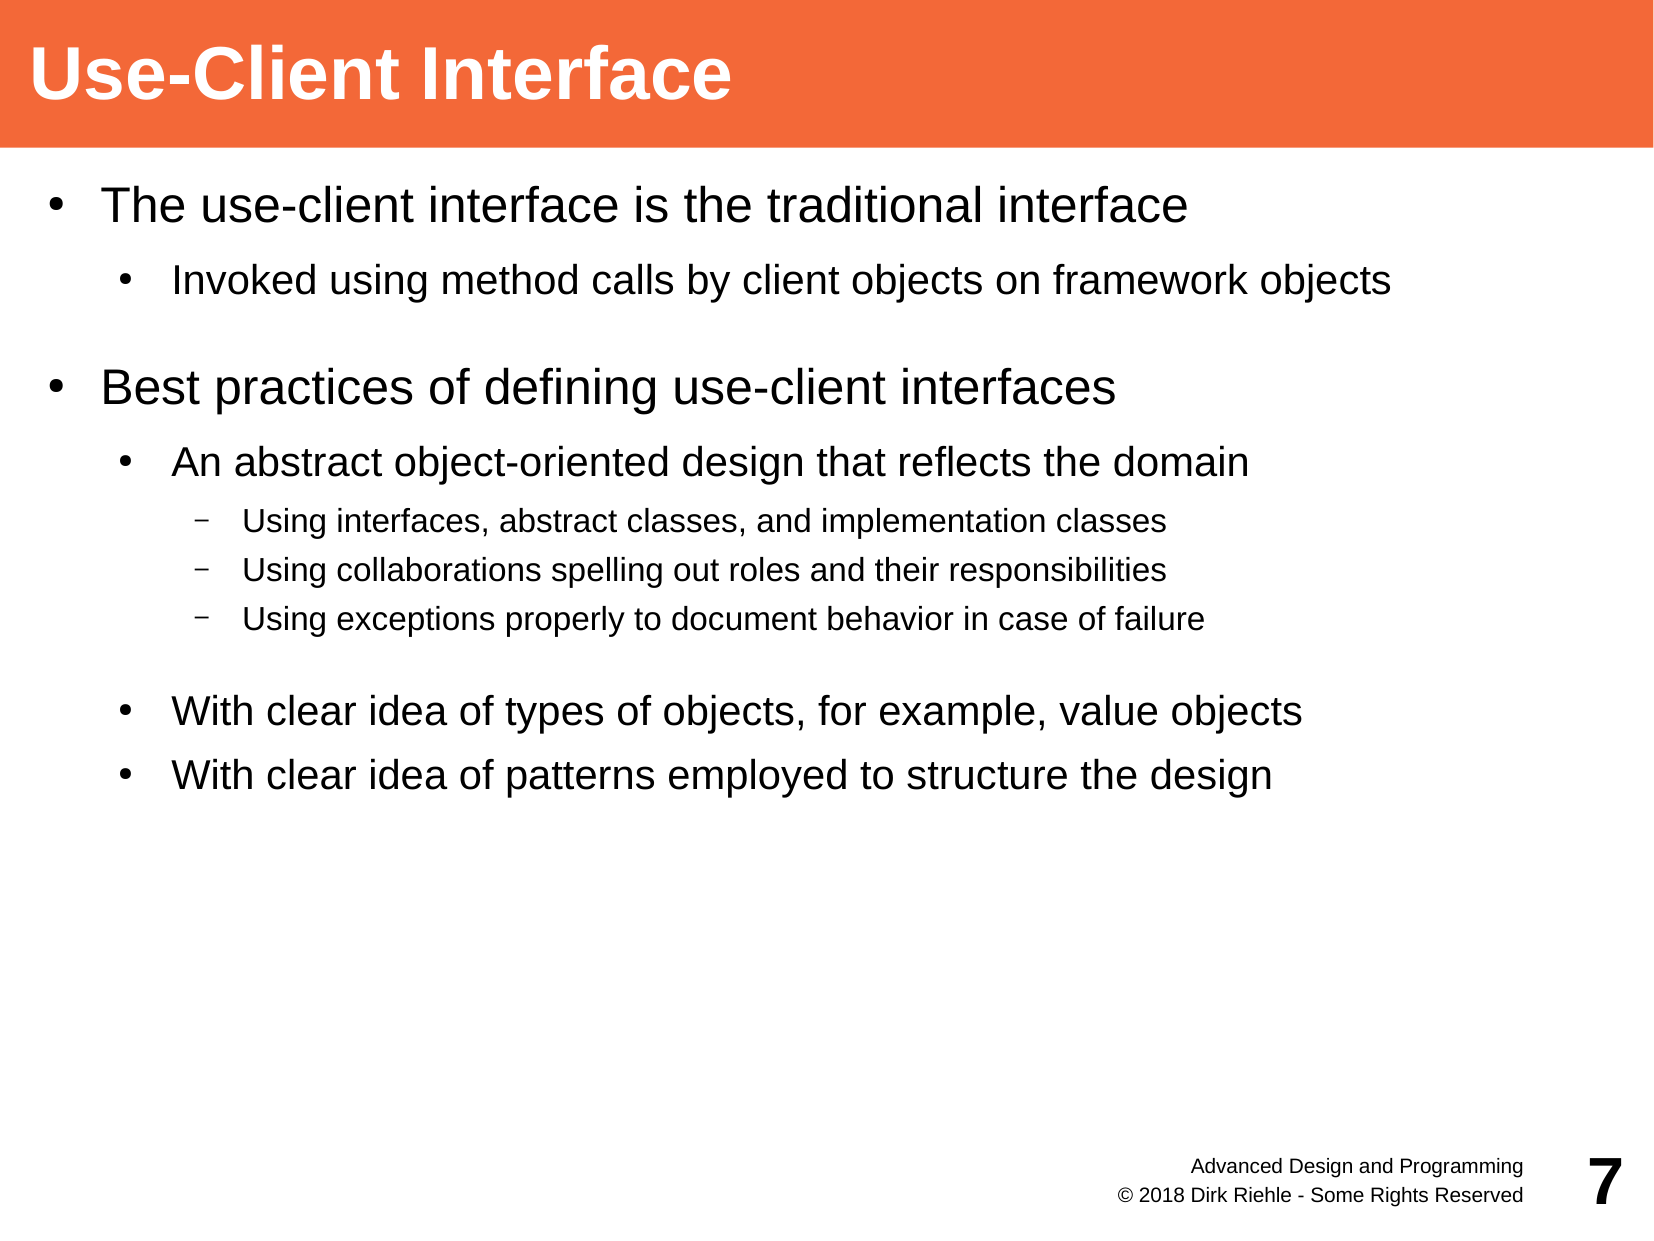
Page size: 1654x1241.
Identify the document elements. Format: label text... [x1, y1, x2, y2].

title Use-Client Interface [0, 0, 1654, 148]
list The use-client interface is the traditional interface Invoked using method calls by client objects on framework objects Best practices of defining use-client interfaces An abstract object-oriented design that reflects the domain Using interfaces, abstract classes, and implementation classes Using collaborations spelling out roles and their responsibilities Using exceptions properly to document behavior in case of failure With clear idea of types of objects, for example, value objects With clear idea of patterns employed to structure the design [29, 177, 1625, 1063]
